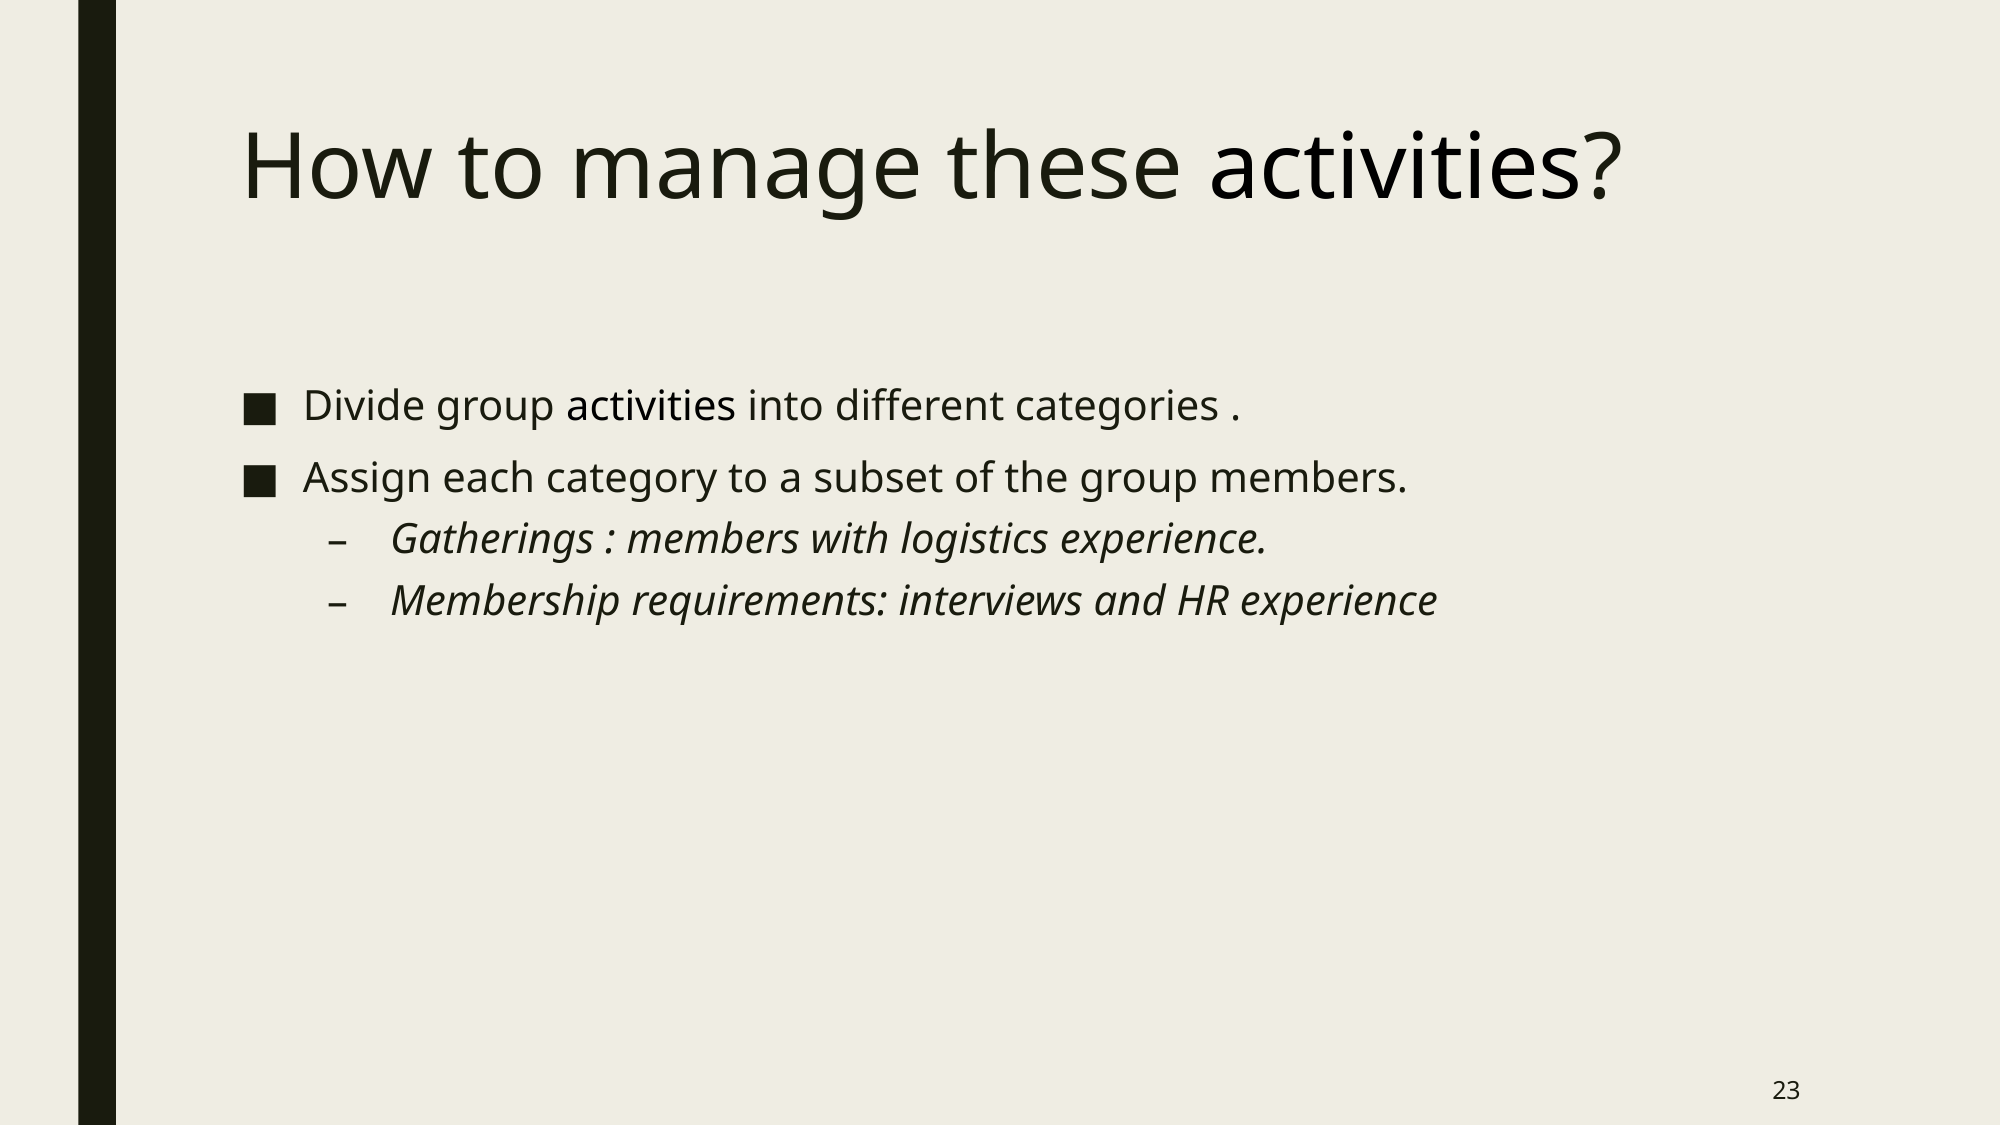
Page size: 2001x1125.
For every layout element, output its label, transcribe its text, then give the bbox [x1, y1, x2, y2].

list Divide group activities into different categories . Assign each category to a subset of the group members. Gatherings : members with logistics experience. Membership requirements: interviews and HR experience [225, 375, 1800, 963]
title How to manage these activities? [225, 112, 1800, 357]
slide_number <number> [1553, 1058, 1816, 1125]
